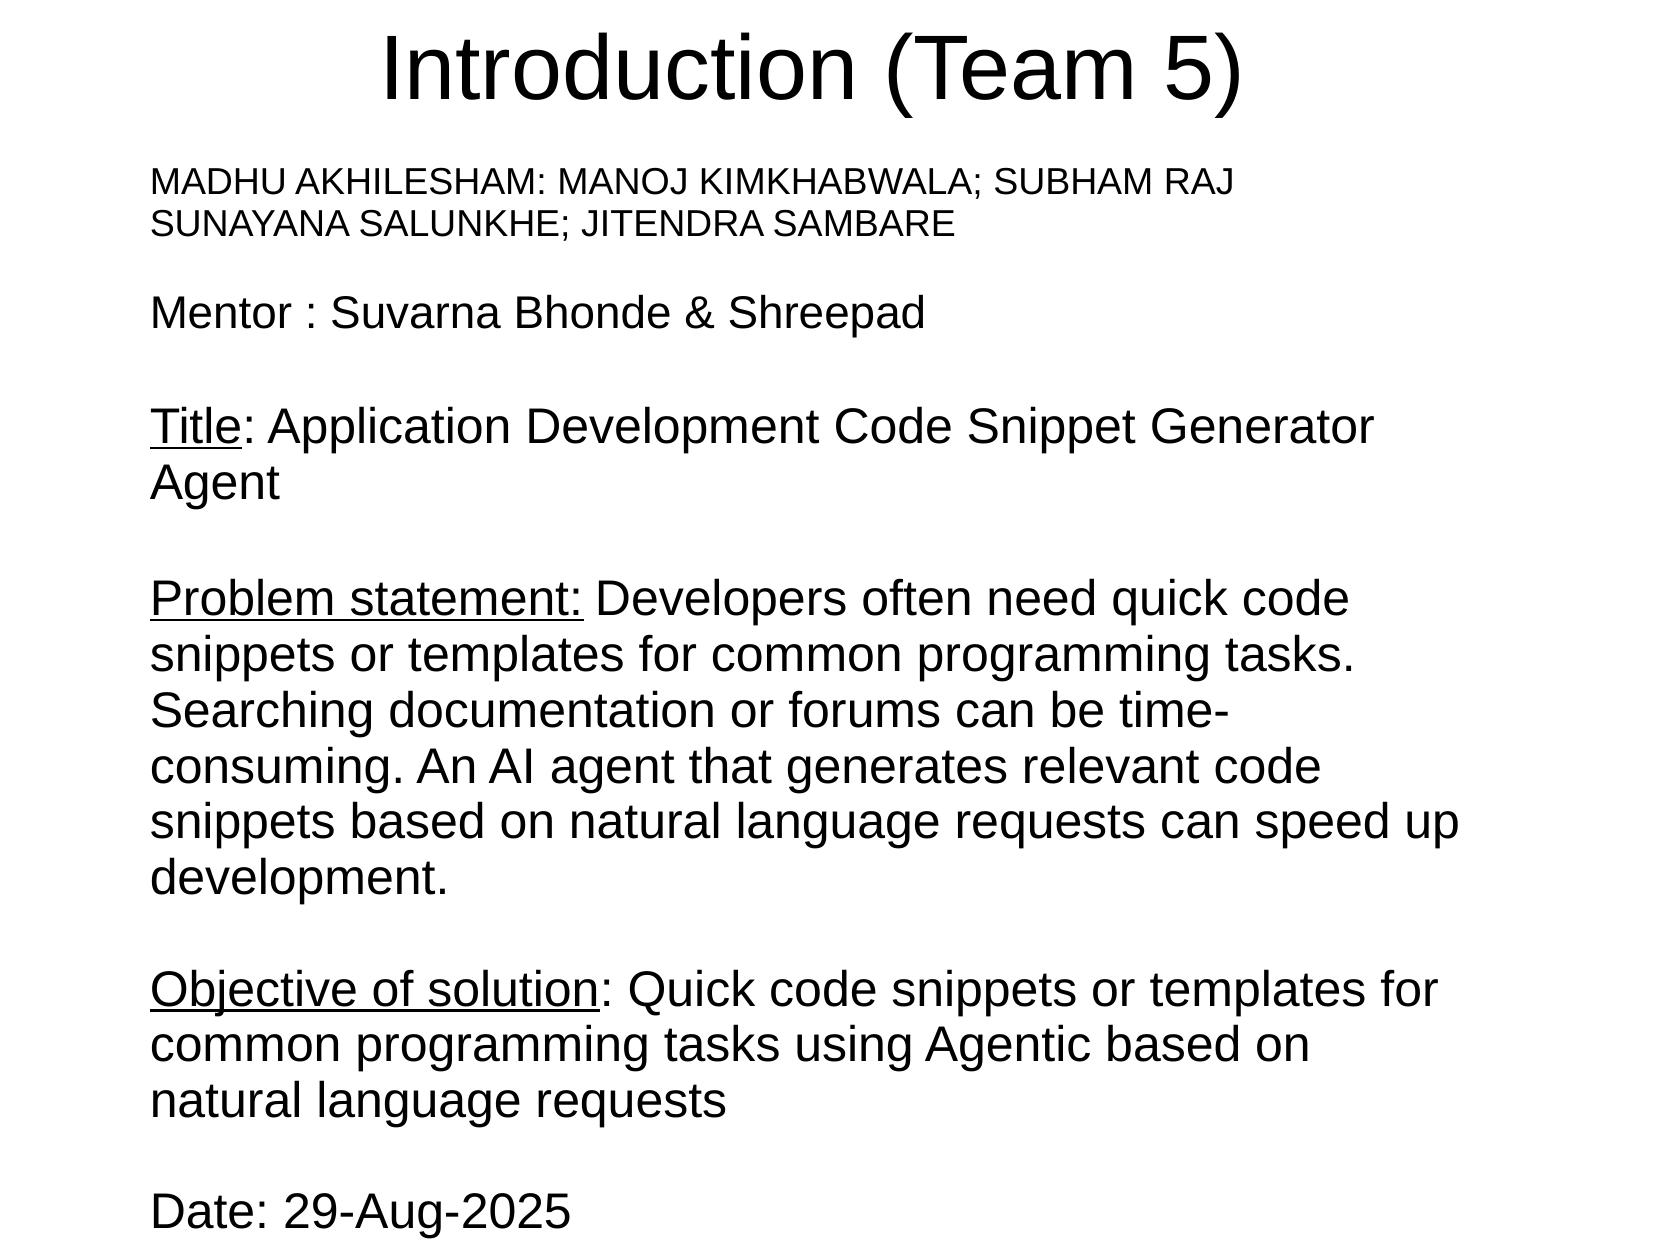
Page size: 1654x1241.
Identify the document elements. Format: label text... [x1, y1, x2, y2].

text_box Introduction (Team 5) MADHU AKHILESHAM: MANOJ KIMKHABWALA; SUBHAM RAJ SUNAYANA SALUNKHE; JITENDRA SAMBARE Mentor : Suvarna Bhonde & Shreepad Title: Application Development Code Snippet Generator Agent Problem statement: Developers often need quick code snippets or templates for common programming tasks. Searching documentation or forums can be time-consuming. An AI agent that generates relevant code snippets based on natural language requests can speed up development. Objective of solution: Quick code snippets or templates for common programming tasks using Agentic based on natural language requests Date: 29-Aug-2025 [135, 8, 1491, 1241]
